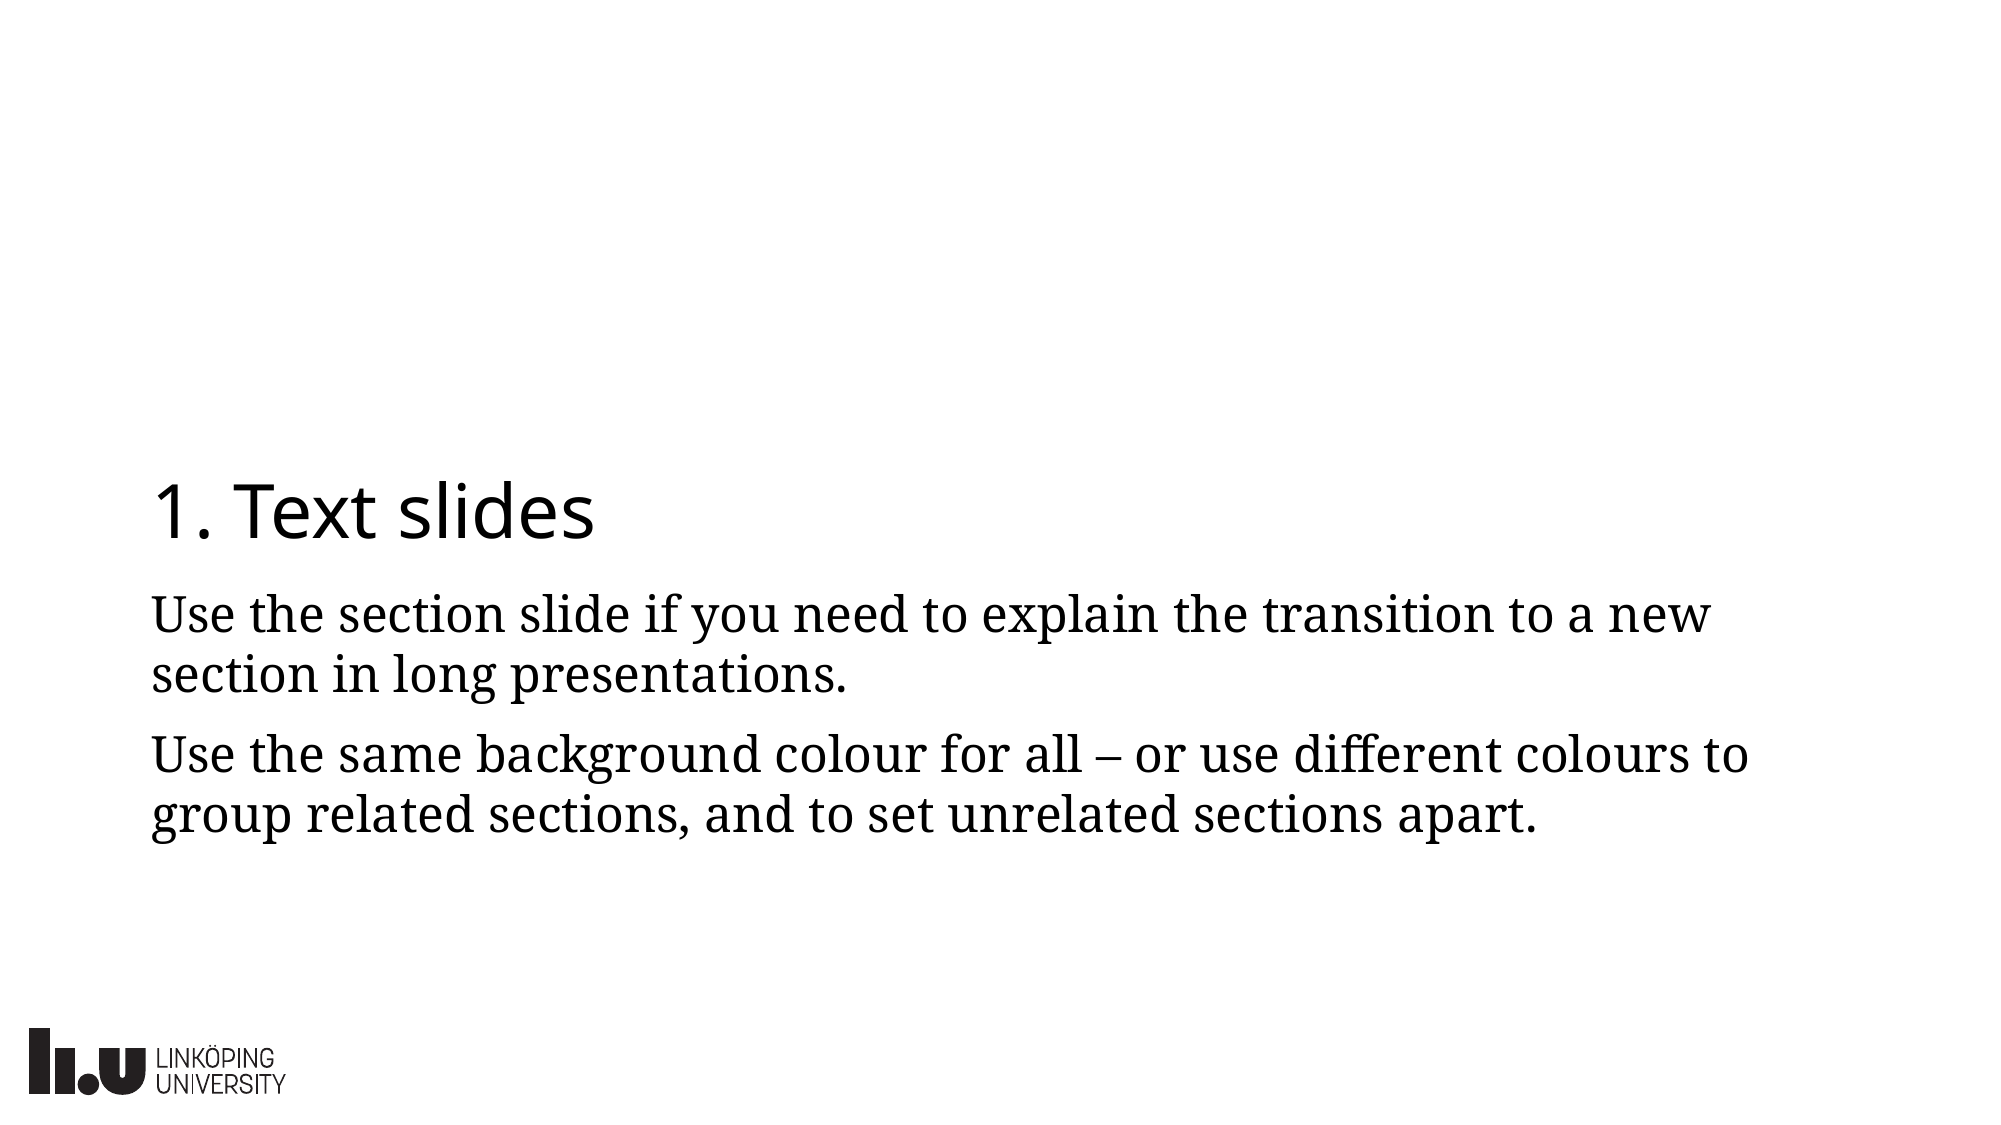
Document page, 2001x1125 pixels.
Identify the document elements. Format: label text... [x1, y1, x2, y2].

list Use the section slide if you need to explain the transition to a new section in long presentations. Use the same background colour for all – or use different colours to group related sections, and to set unrelated sections apart. [136, 574, 1862, 1006]
title 1. Text slides [136, 249, 1862, 563]
